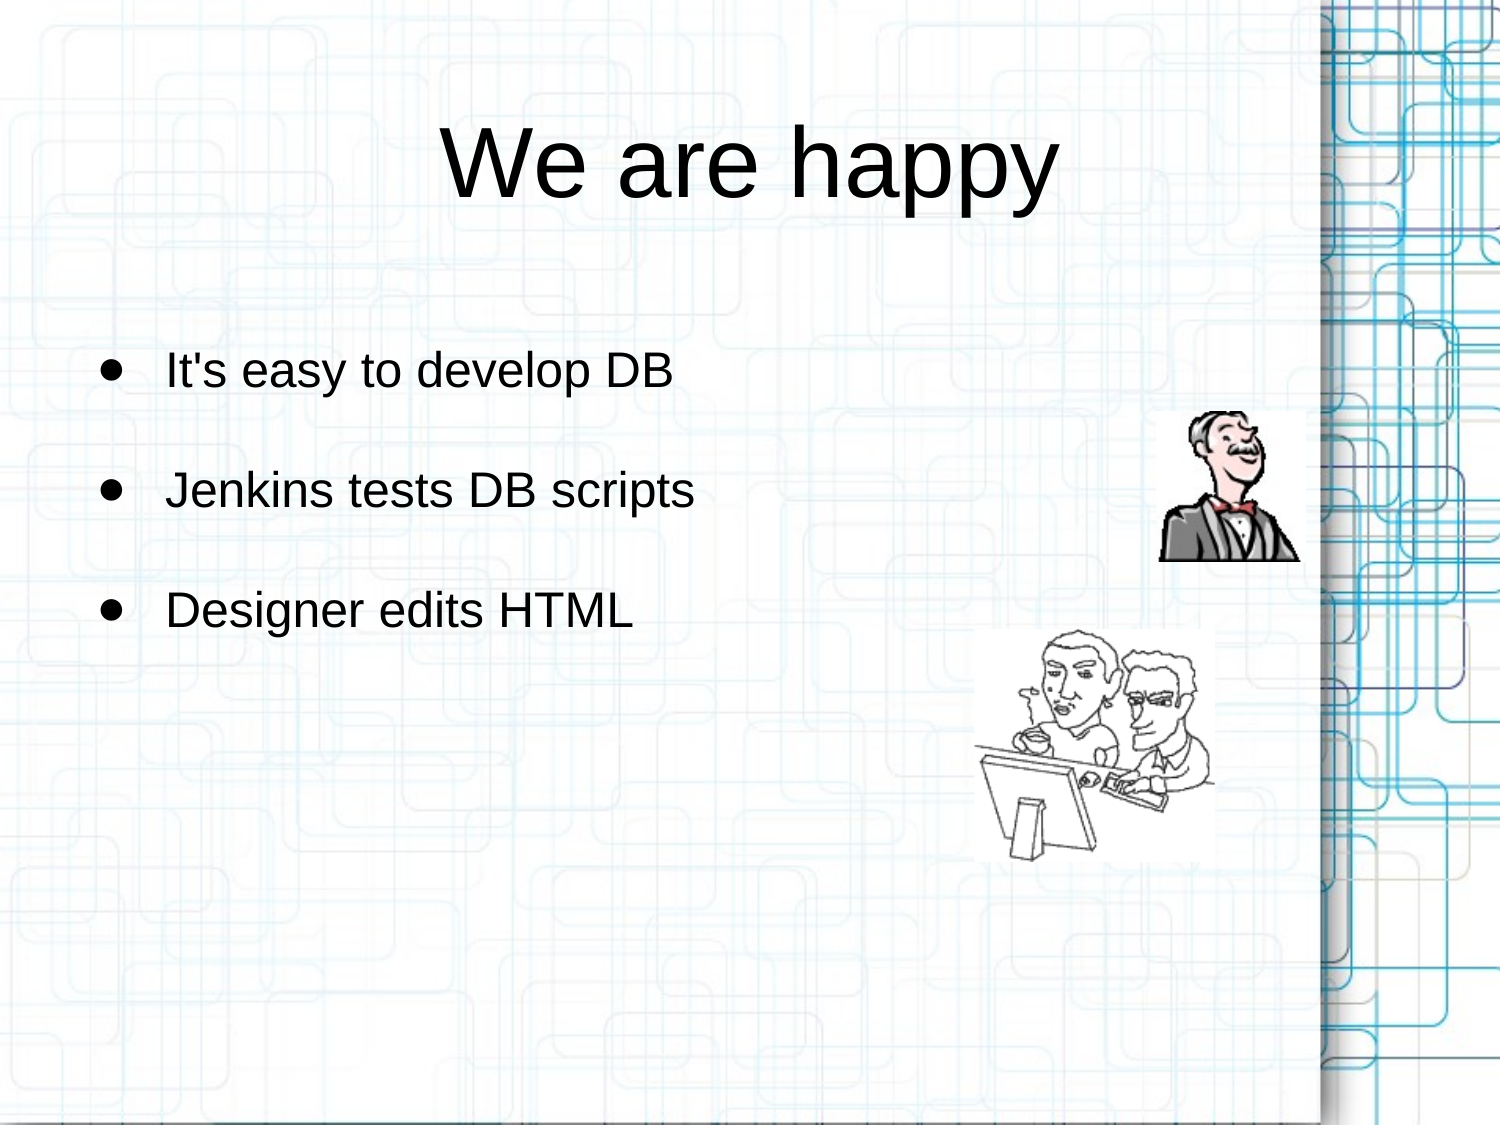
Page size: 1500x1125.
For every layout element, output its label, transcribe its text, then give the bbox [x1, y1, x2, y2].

list It's easy to develop DB Jenkins tests DB scripts Designer edits HTML [75, 262, 1425, 1078]
title We are happy [75, 45, 1426, 233]
picture [0, 0, 1500, 1125]
text_box [1156, 411, 1307, 562]
text_box [974, 629, 1216, 862]
